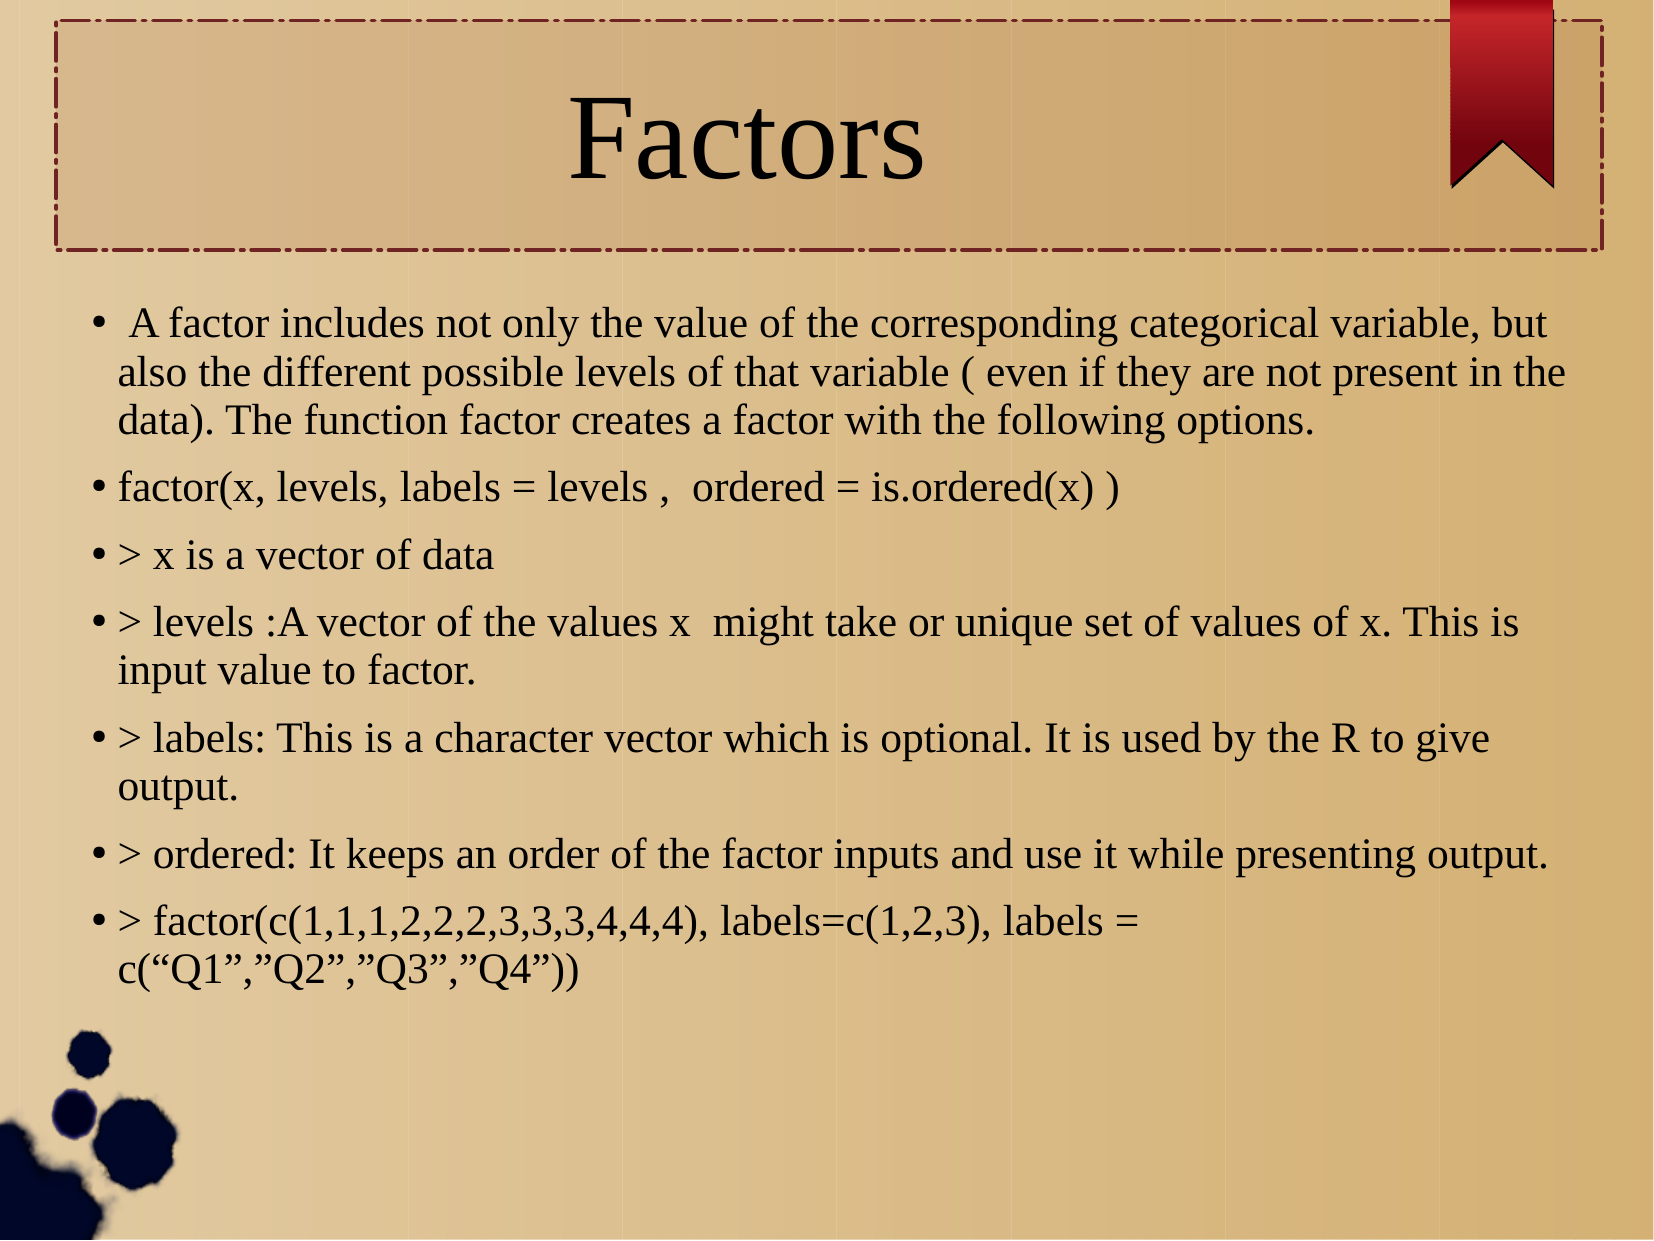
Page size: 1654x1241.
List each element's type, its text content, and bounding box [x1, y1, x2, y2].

list A factor includes not only the value of the corresponding categorical variable, but also the different possible levels of that variable ( even if they are not present in the data). The function factor creates a factor with the following options. factor(x, levels, labels = levels , ordered = is.ordered(x) ) > x is a vector of data > levels :A vector of the values x might take or unique set of values of x. This is input value to factor. > labels: This is a character vector which is optional. It is used by the R to give output. > ordered: It keeps an order of the factor inputs and use it while presenting output. > factor(c(1,1,1,2,2,2,3,3,3,4,4,4), labels=c(1,2,3), labels = c(“Q1”,”Q2”,”Q3”,”Q4”)) [82, 299, 1571, 1019]
title Factors [82, 47, 1412, 229]
